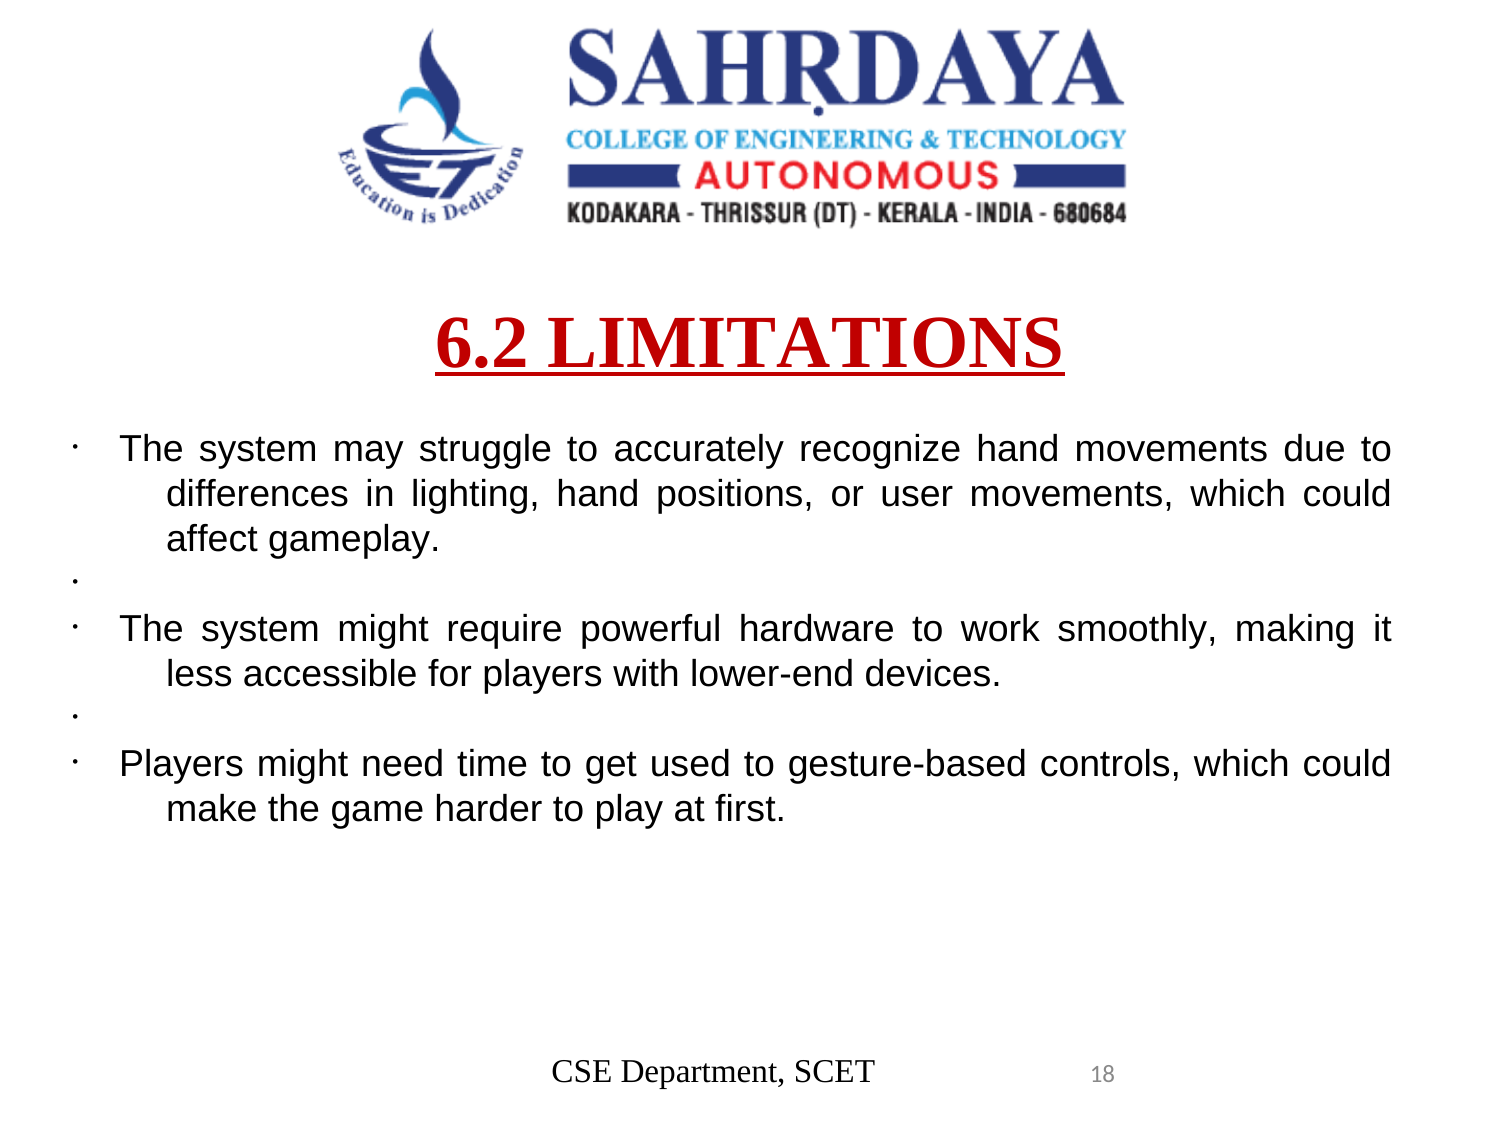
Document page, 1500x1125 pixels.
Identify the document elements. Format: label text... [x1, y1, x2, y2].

picture [284, 0, 1177, 265]
text_box [75, 162, 1443, 1062]
text_box 6.2 LIMITATIONS [75, 285, 1426, 365]
text_box The system may struggle to accurately recognize hand movements due to differences in lighting, hand positions, or user movements, which could affect gameplay. The system might require powerful hardware to work smoothly, making it less accessible for players with lower-end devices. Players might need time to get used to gesture-based controls, which could make the game harder to play at first. [57, 416, 1408, 978]
text_box 18 [1074, 1042, 1426, 1103]
text_box CSE Department, SCET [312, 1037, 1201, 1098]
